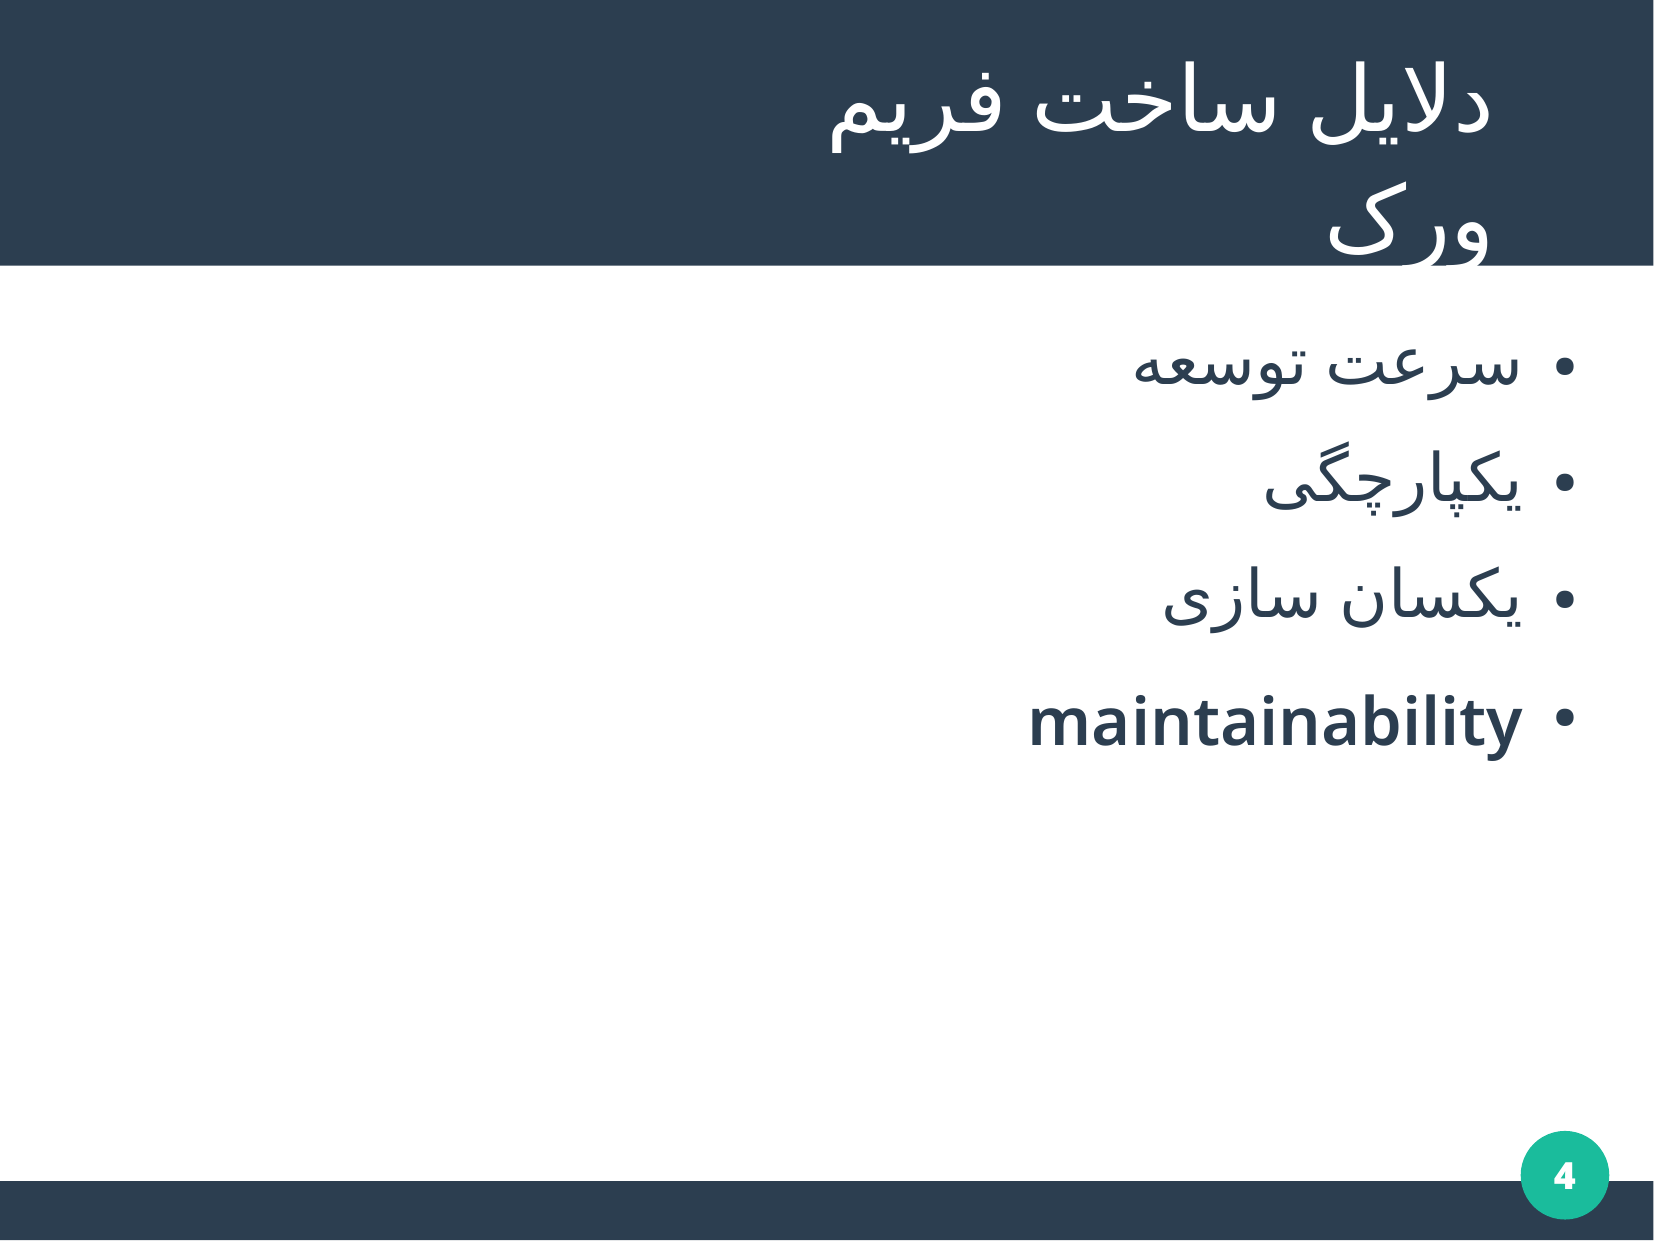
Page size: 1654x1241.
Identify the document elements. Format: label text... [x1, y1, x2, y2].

title دلایل ساخت فریم ورک [826, 49, 1595, 207]
list سرعت توسعه یکپارچگی یکسان سازی maintainability [59, 324, 1595, 1152]
